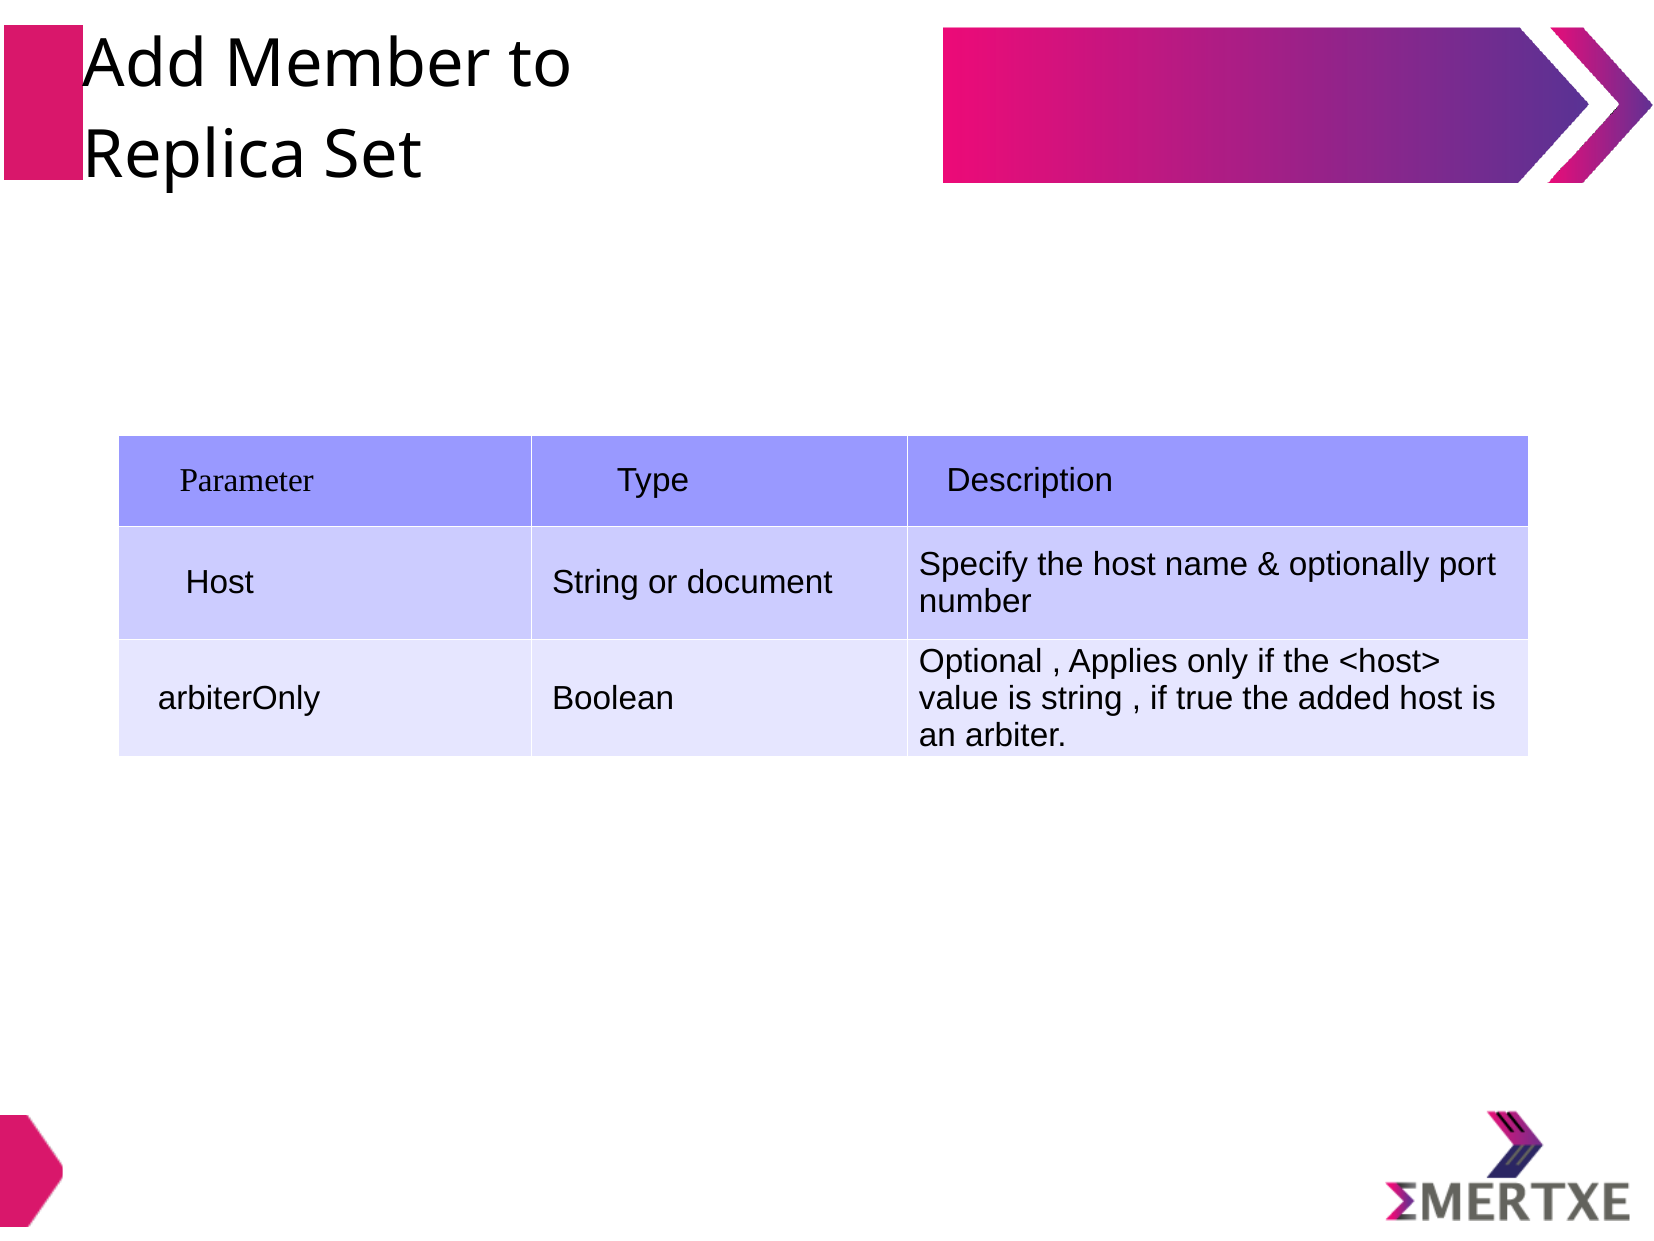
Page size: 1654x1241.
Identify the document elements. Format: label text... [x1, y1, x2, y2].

table_cell Boolean [532, 640, 907, 756]
picture [1571, 27, 1653, 183]
table_cell arbiterOnly [119, 640, 531, 756]
table_cell Optional , Applies only if the <host> value is string , if true the added host is an arbiter. [908, 640, 1528, 756]
picture [1385, 1107, 1631, 1221]
title Add Member to Replica Set [82, 2, 1571, 210]
table_cell Host [119, 527, 531, 639]
table_header Description [908, 436, 1528, 526]
table_header Parameter [119, 436, 531, 526]
table_cell Specify the host name & optionally port number [908, 527, 1528, 639]
table_header Type [532, 436, 907, 526]
table_cell String or document [532, 527, 907, 639]
